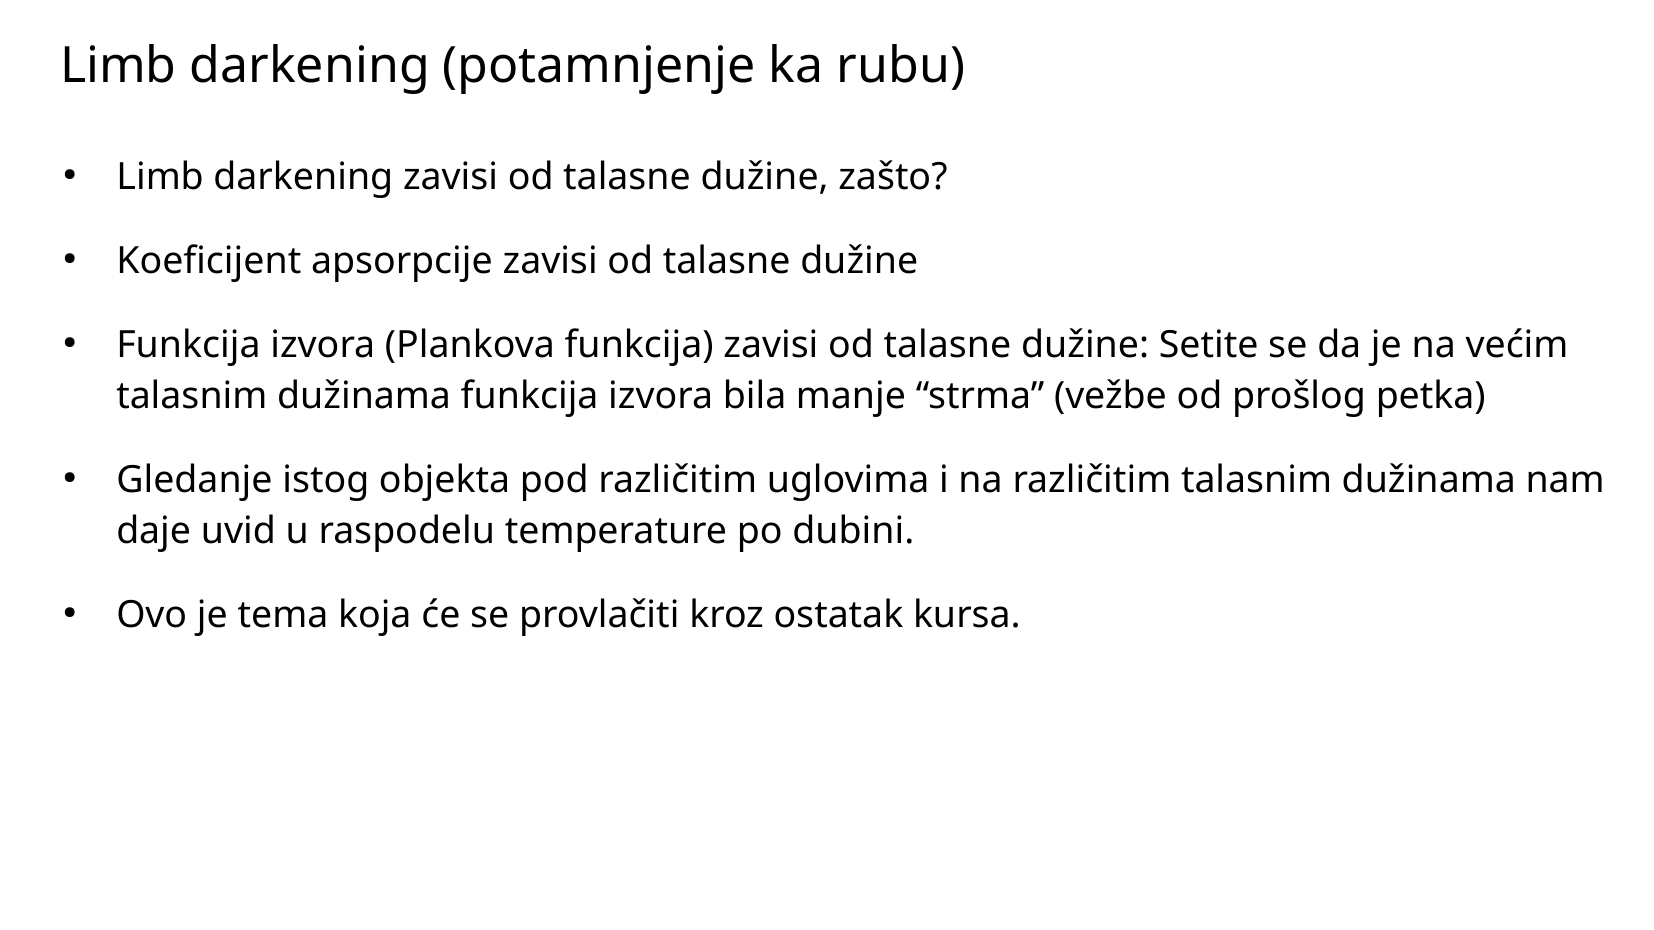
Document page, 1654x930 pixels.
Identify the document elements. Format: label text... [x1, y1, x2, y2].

title Limb darkening (potamnjenje ka rubu) [59, 13, 1648, 113]
list Limb darkening zavisi od talasne dužine, zašto? Koeficijent apsorpcije zavisi od talasne dužine Funkcija izvora (Plankova funkcija) zavisi od talasne dužine: Setite se da je na većim talasnim dužinama funkcija izvora bila manje “strma” (vežbe od prošlog petka) Gledanje istog objekta pod različitim uglovima i na različitim talasnim dužinama nam daje uvid u raspodelu temperature po dubini. Ovo je tema koja će se provlačiti kroz ostatak kursa. [45, 149, 1635, 880]
